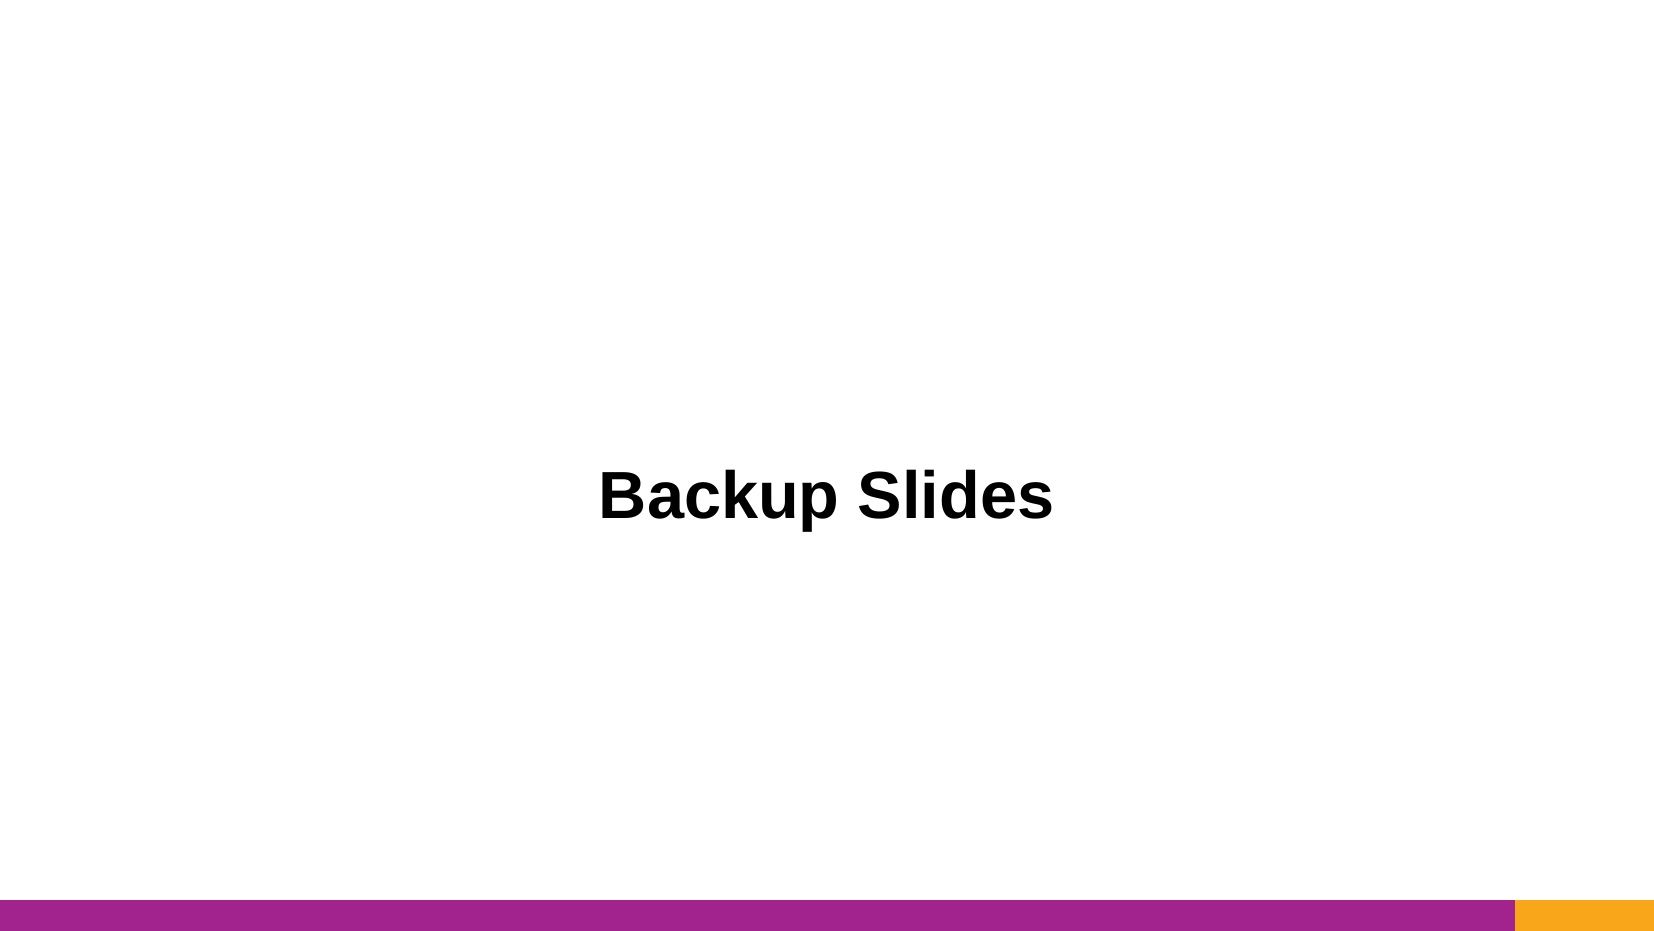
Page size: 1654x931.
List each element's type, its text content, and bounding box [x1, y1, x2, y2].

subtitle Backup Slides [82, 165, 1571, 826]
text_box [0, 900, 1654, 931]
